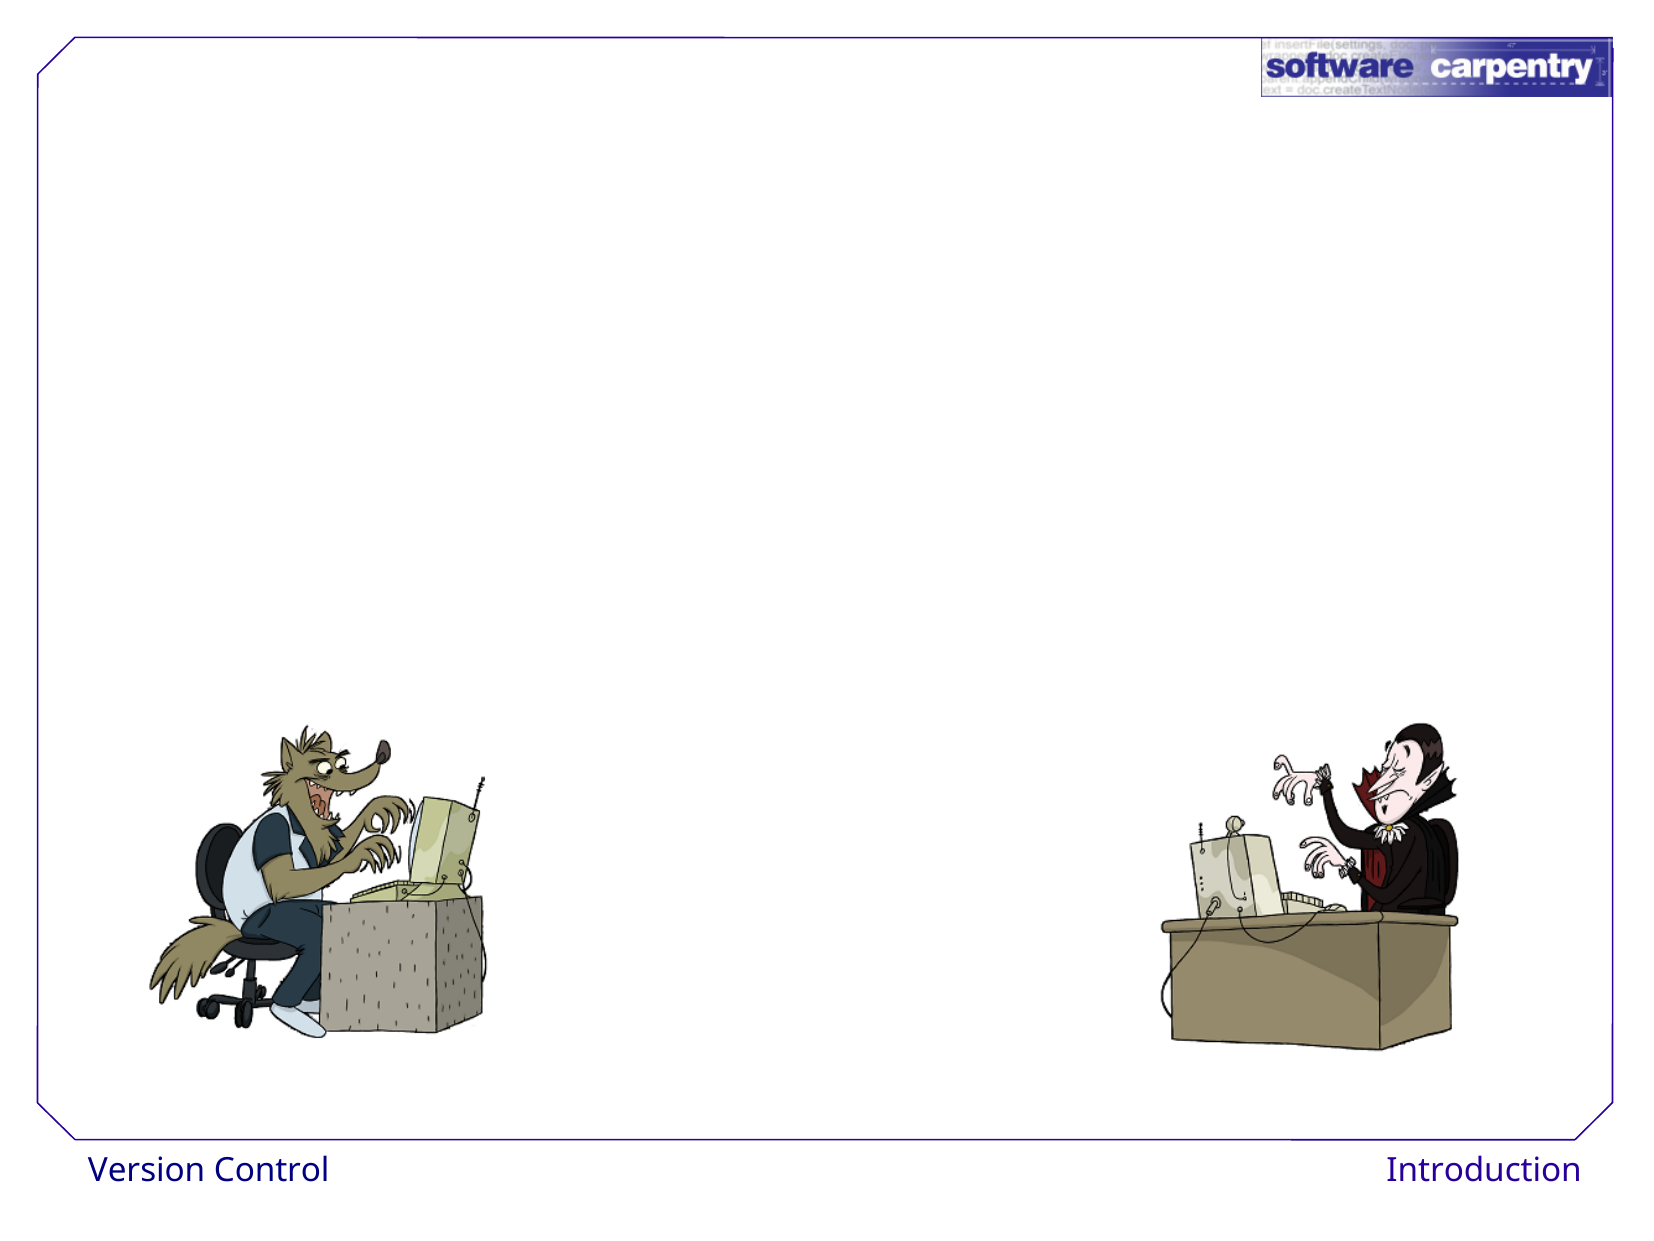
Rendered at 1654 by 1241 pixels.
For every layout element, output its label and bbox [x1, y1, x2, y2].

picture [1148, 695, 1474, 1067]
picture [137, 705, 516, 1069]
picture [1261, 39, 1613, 97]
